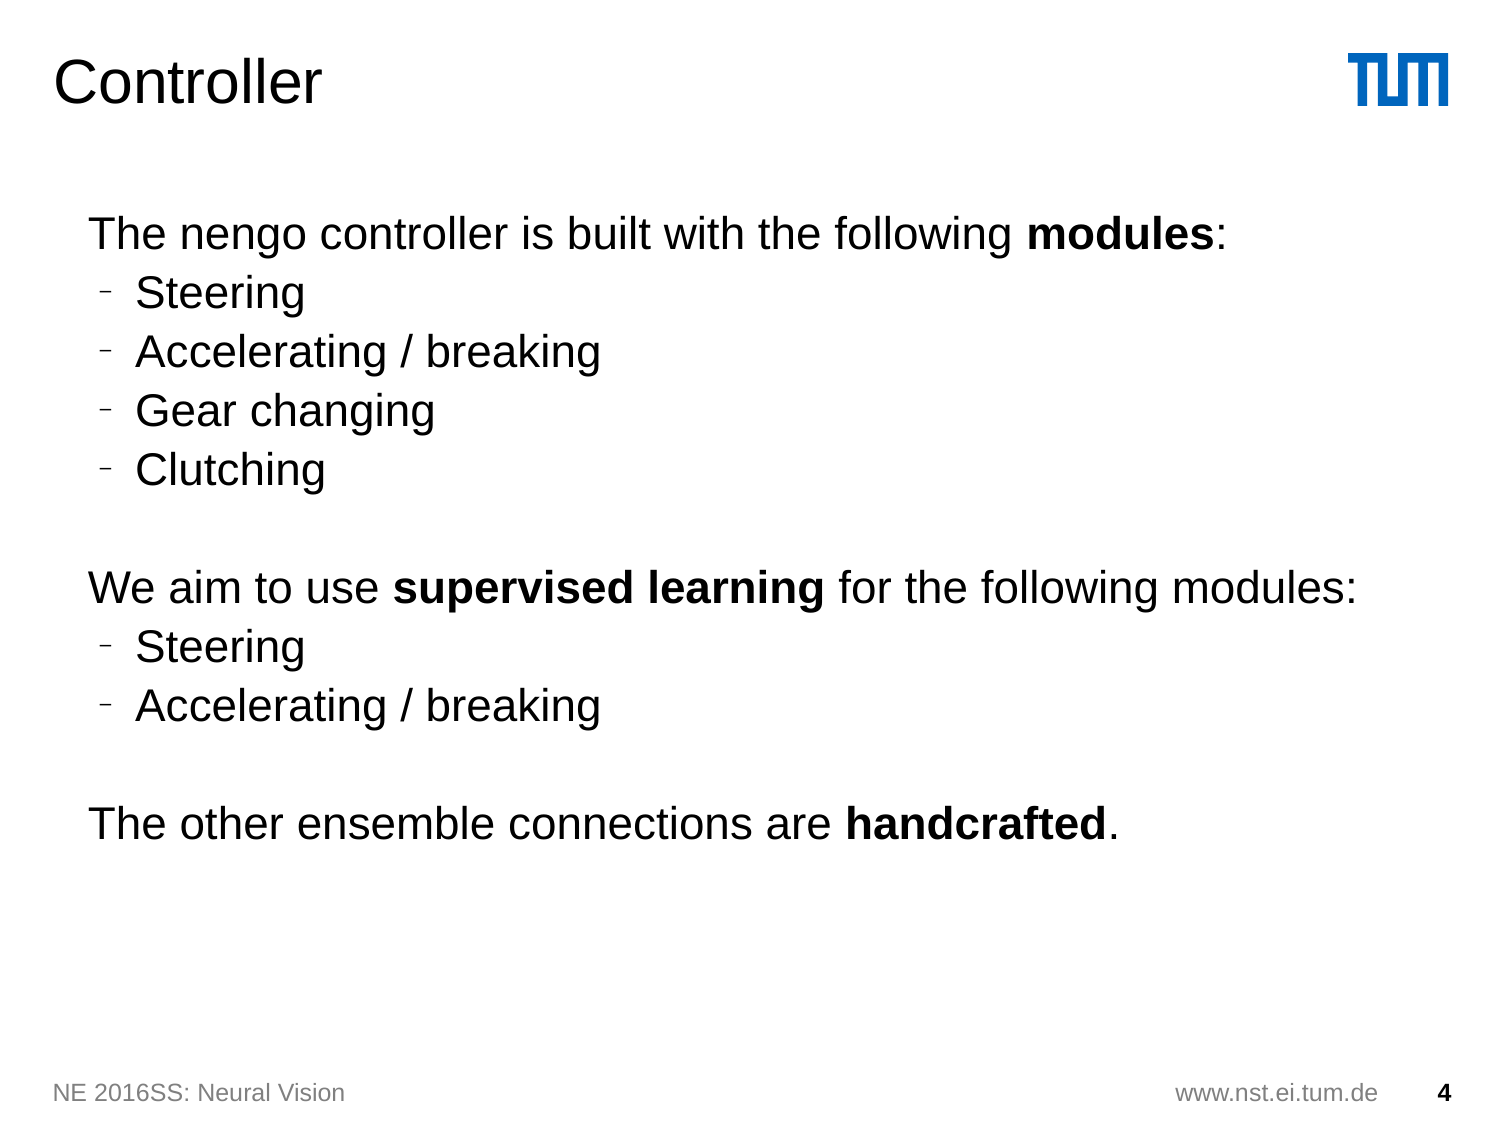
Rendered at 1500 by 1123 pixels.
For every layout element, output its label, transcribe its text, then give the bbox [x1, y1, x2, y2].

list The nengo controller is built with the following modules: Steering Accelerating / breaking Gear changing Clutching We aim to use supervised learning for the following modules: Steering Accelerating / breaking The other ensemble connections are handcrafted. [52, 200, 1453, 1063]
title Controller [53, 47, 1323, 200]
